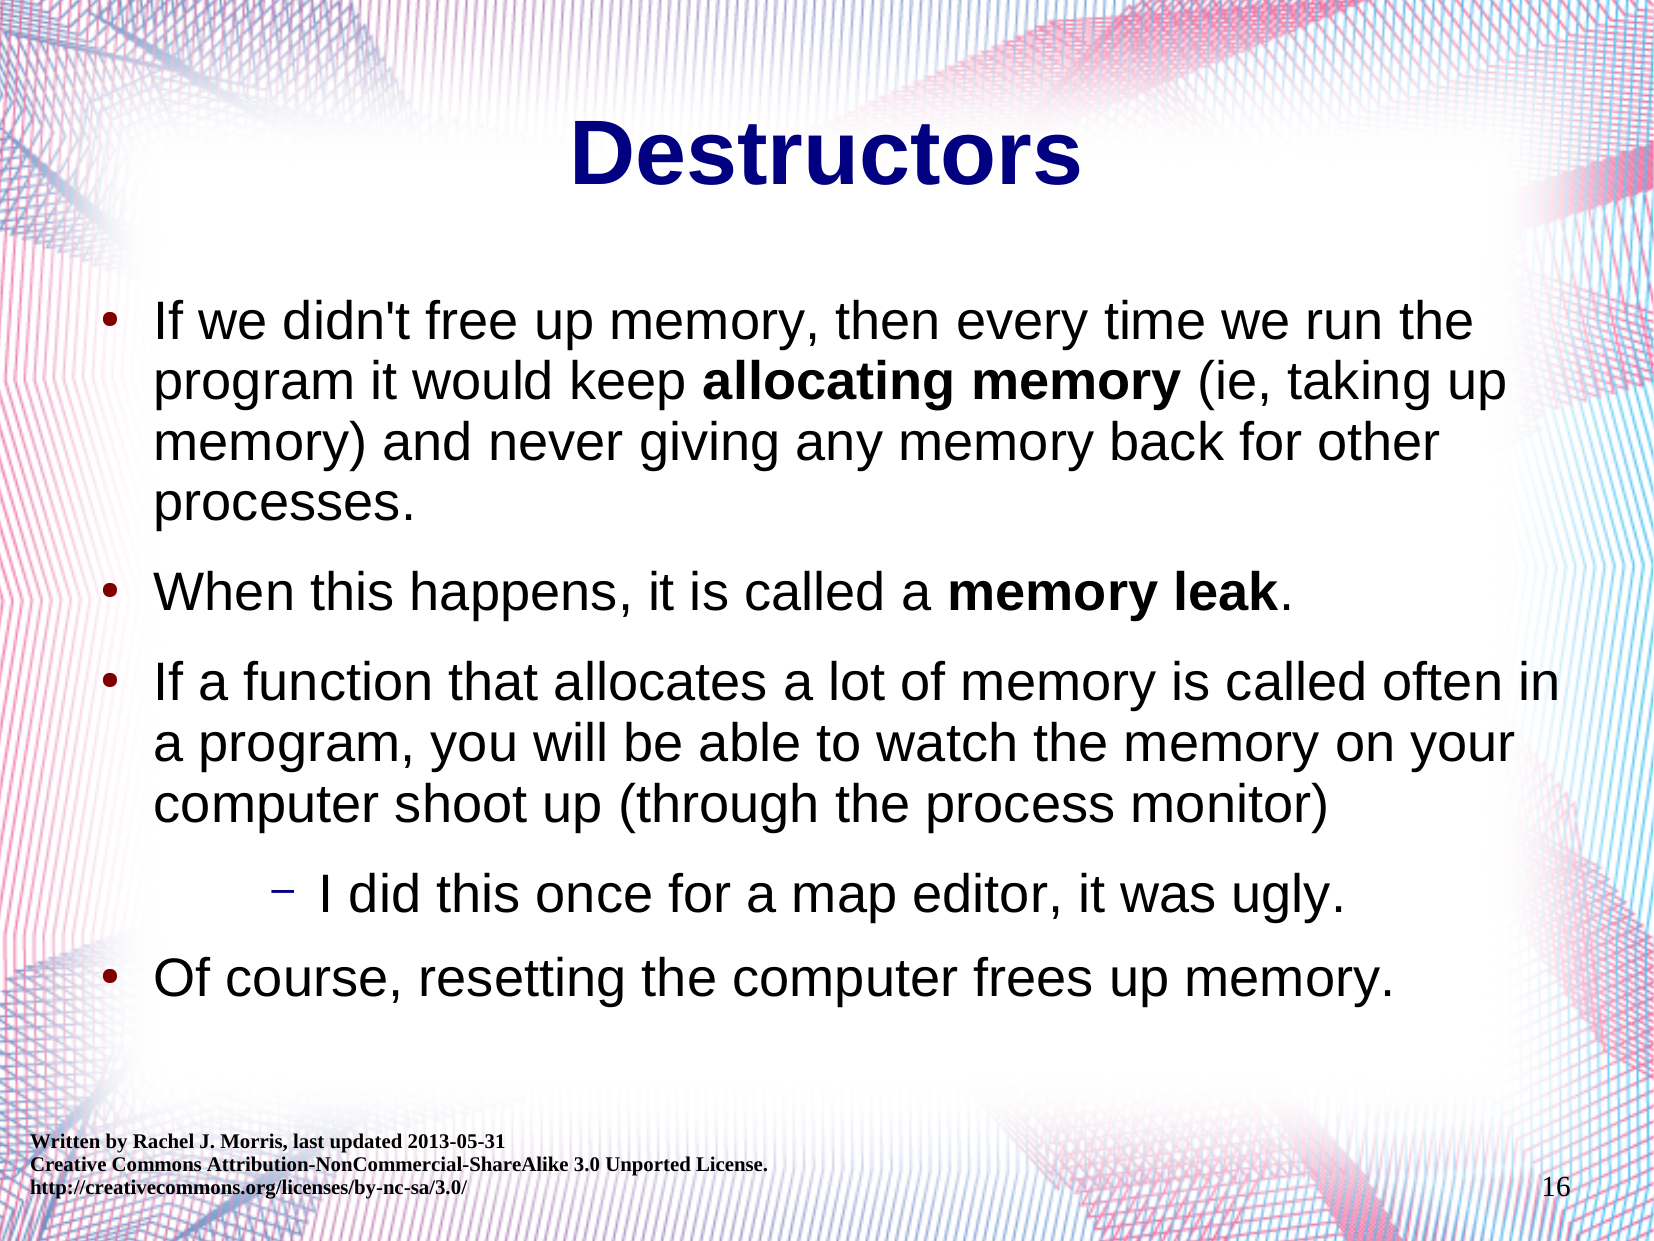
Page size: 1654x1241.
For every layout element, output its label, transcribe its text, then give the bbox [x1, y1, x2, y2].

title Destructors [82, 49, 1571, 257]
list If we didn't free up memory, then every time we run the program it would keep allocating memory (ie, taking up memory) and never giving any memory back for other processes. When this happens, it is called a memory leak. If a function that allocates a lot of memory is called often in a program, you will be able to watch the memory on your computer shoot up (through the process monitor) I did this once for a map editor, it was ugly. Of course, resetting the computer frees up memory. [82, 290, 1571, 1010]
picture [0, 0, 1654, 1241]
